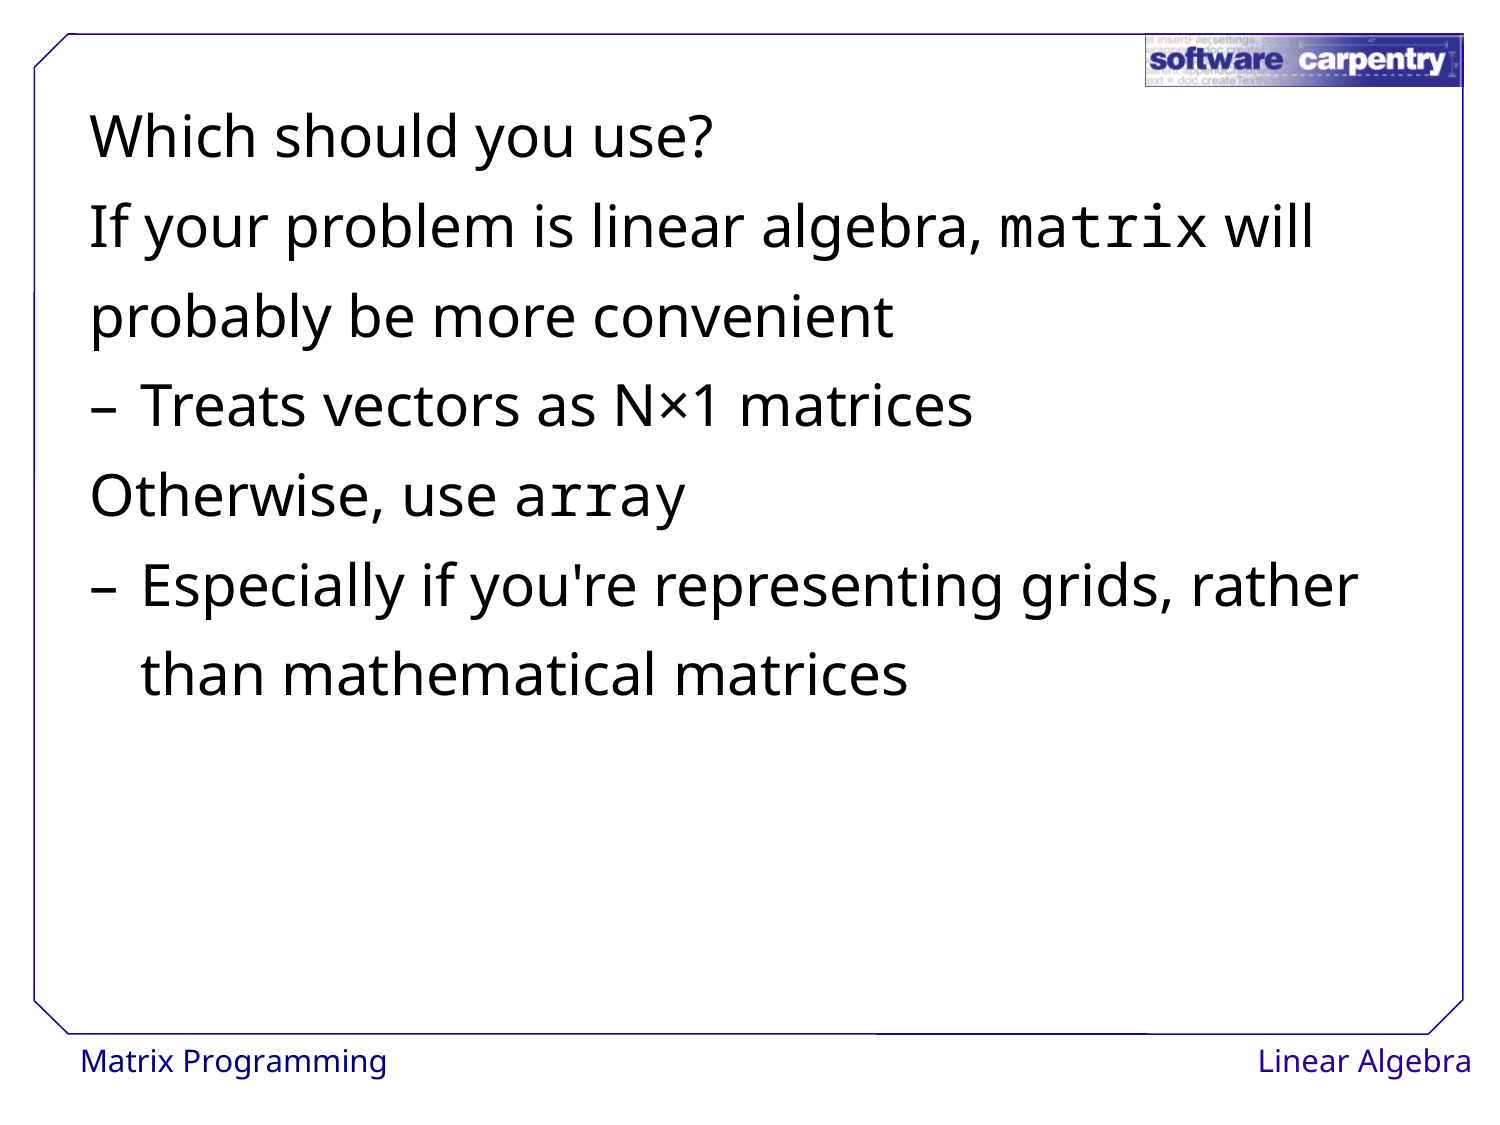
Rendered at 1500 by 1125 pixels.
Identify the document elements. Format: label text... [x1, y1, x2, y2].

list Which should you use? If your problem is linear algebra, matrix will probably be more convenient – Treats vectors as N×1 matrices Otherwise, use array – Especially if you're representing grids, rather than mathematical matrices [75, 99, 1426, 1013]
picture [1145, 33, 1464, 87]
